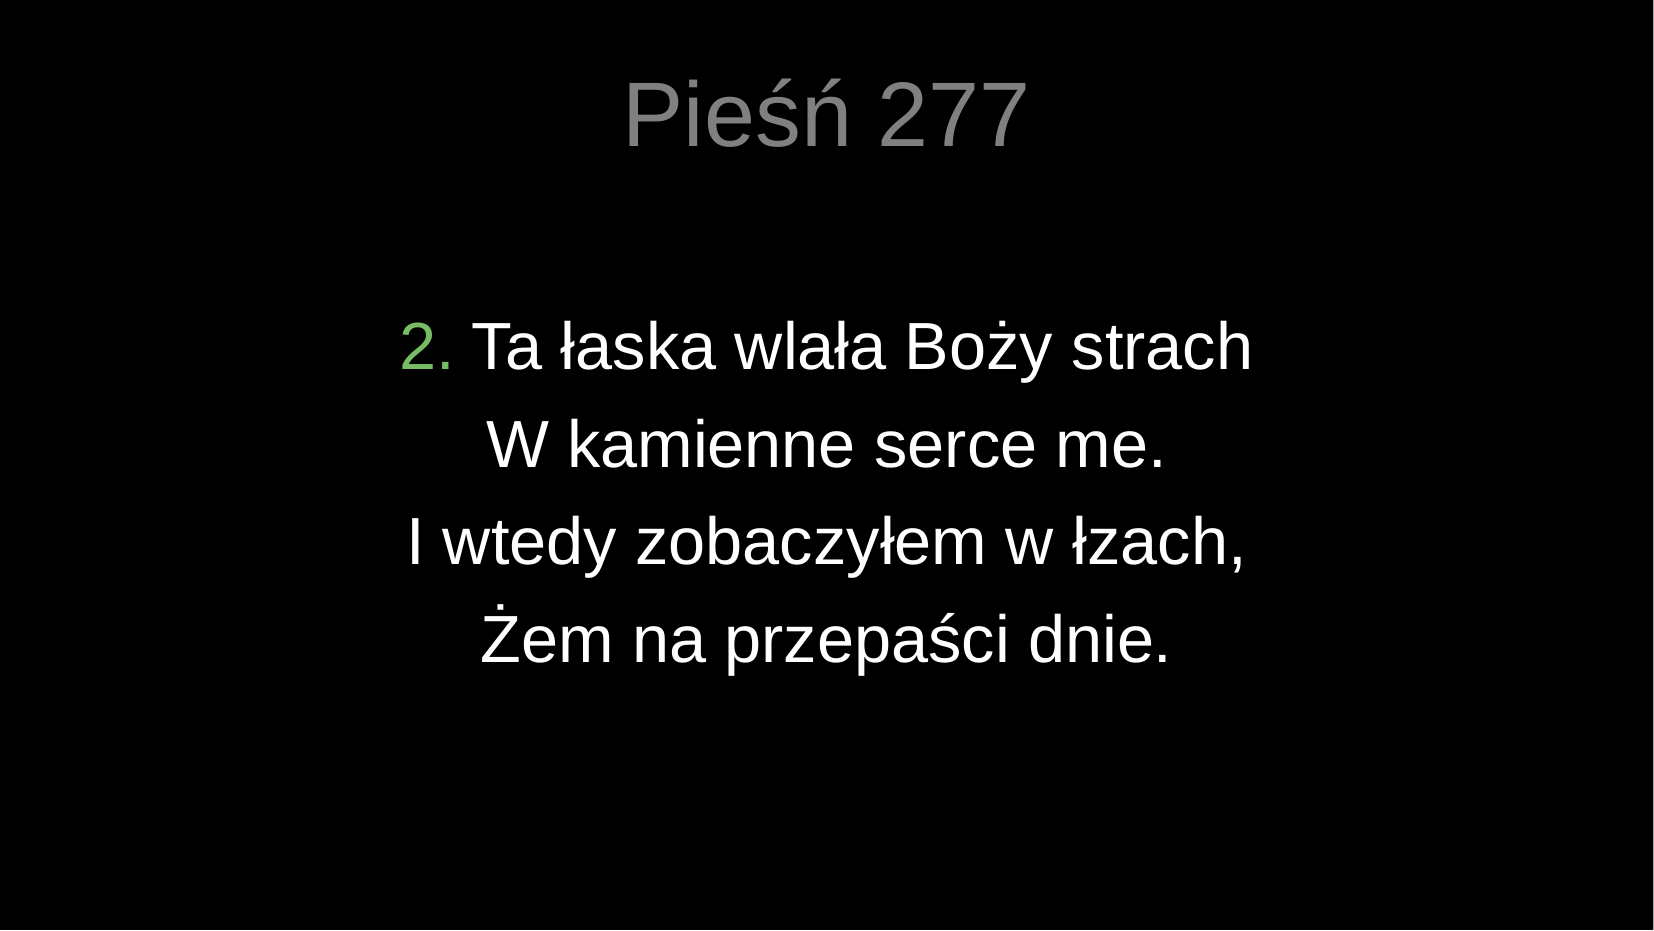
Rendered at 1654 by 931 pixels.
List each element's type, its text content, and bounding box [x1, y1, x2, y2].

title Pieśń 277 [82, 37, 1571, 193]
subtitle 2. Ta łaska wlała Boży strach W kamienne serce me. I wtedy zobaczyłem w łzach, Żem na przepaści dnie. [82, 217, 1571, 757]
